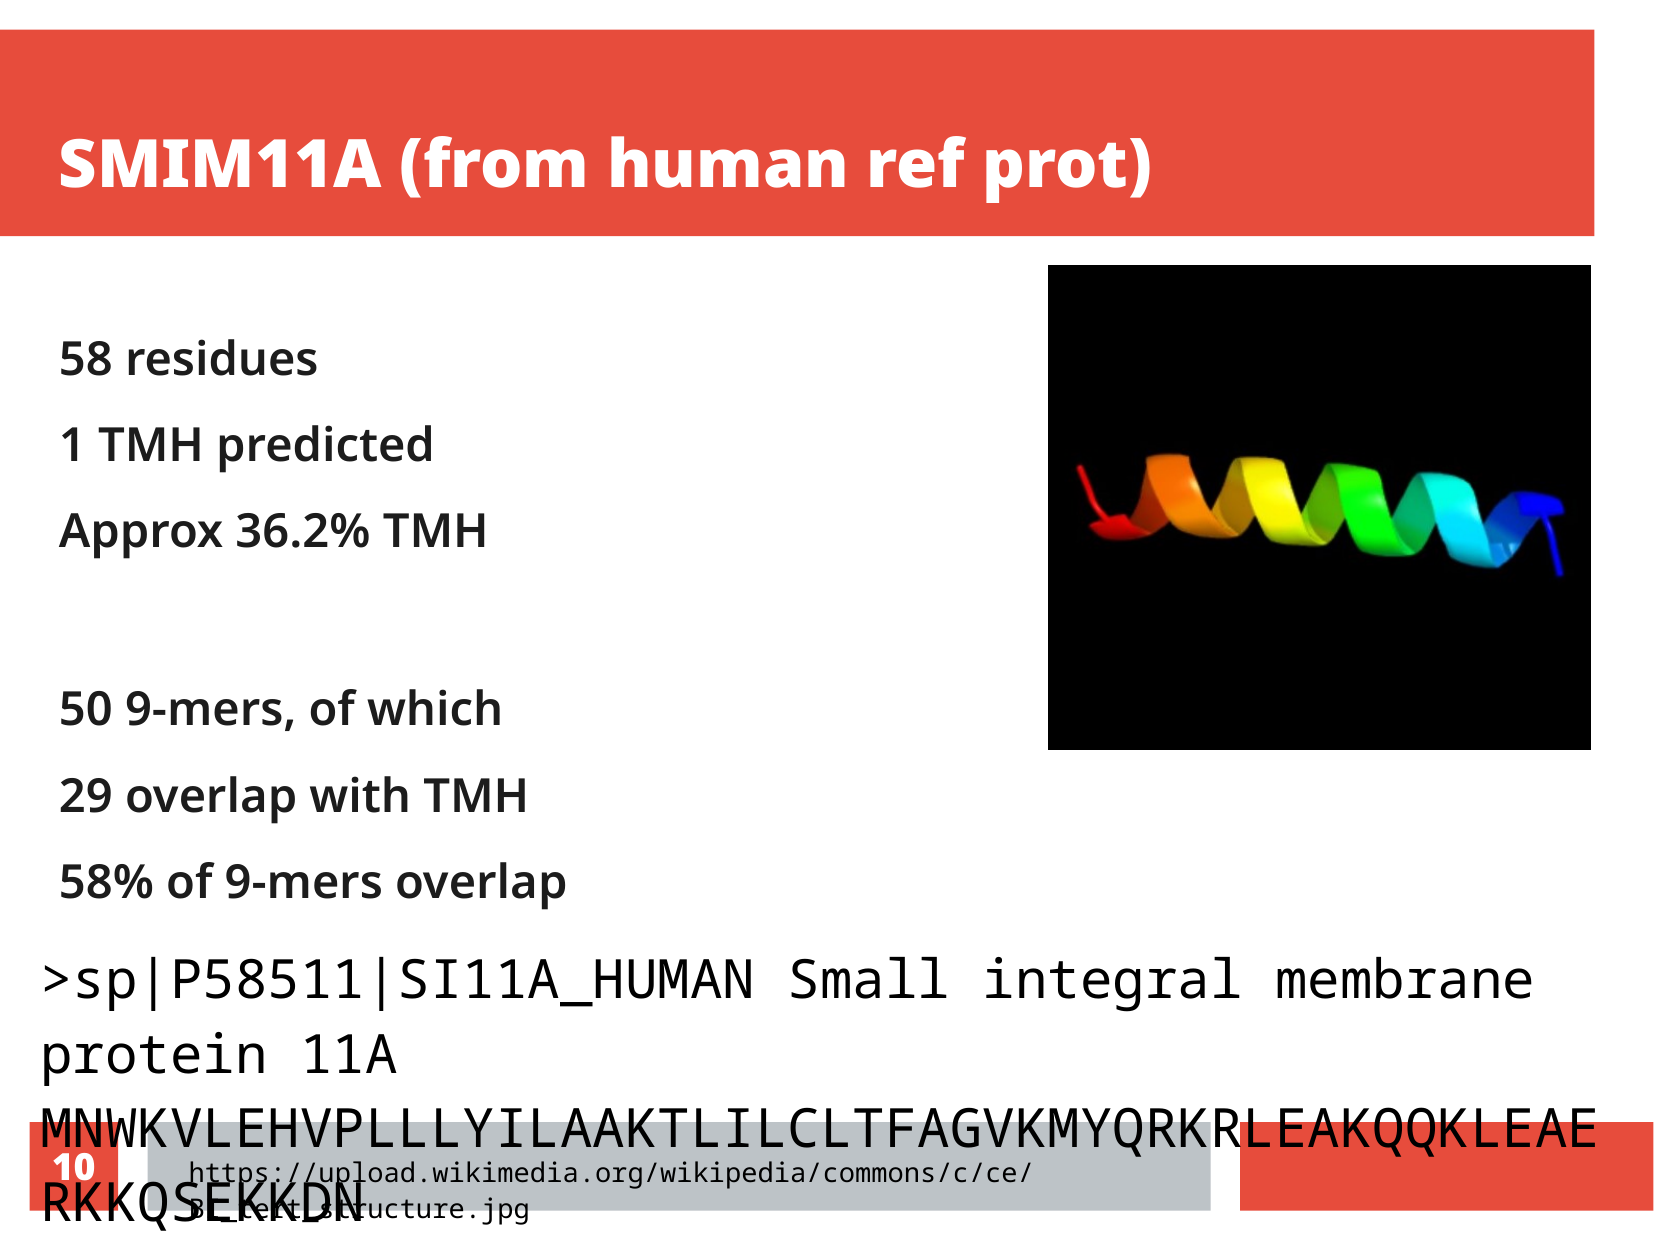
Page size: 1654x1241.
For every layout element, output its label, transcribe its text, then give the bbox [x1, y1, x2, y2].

picture [1048, 265, 1591, 751]
list 58 residues 1 TMH predicted Approx 36.2% TMH 50 9-mers, of which 29 overlap with TMH 58% of 9-mers overlap [59, 324, 1021, 916]
text_box https://upload.wikimedia.org/wikipedia/commons/c/ce/BI_tert_structure.jpg [173, 1146, 1220, 1192]
text_box >sp|P58511|SI11A_HUMAN Small integral membrane protein 11A MNWKVLEHVPLLLYILAAKTLILCLTFAGVKMYQRKRLEAKQQKLEAERKKQSEKKDN 0000000000111111111111111111111000000000000000000000000000 [25, 933, 1636, 1112]
title SMIM11A (from human ref prot) [59, 59, 1595, 207]
